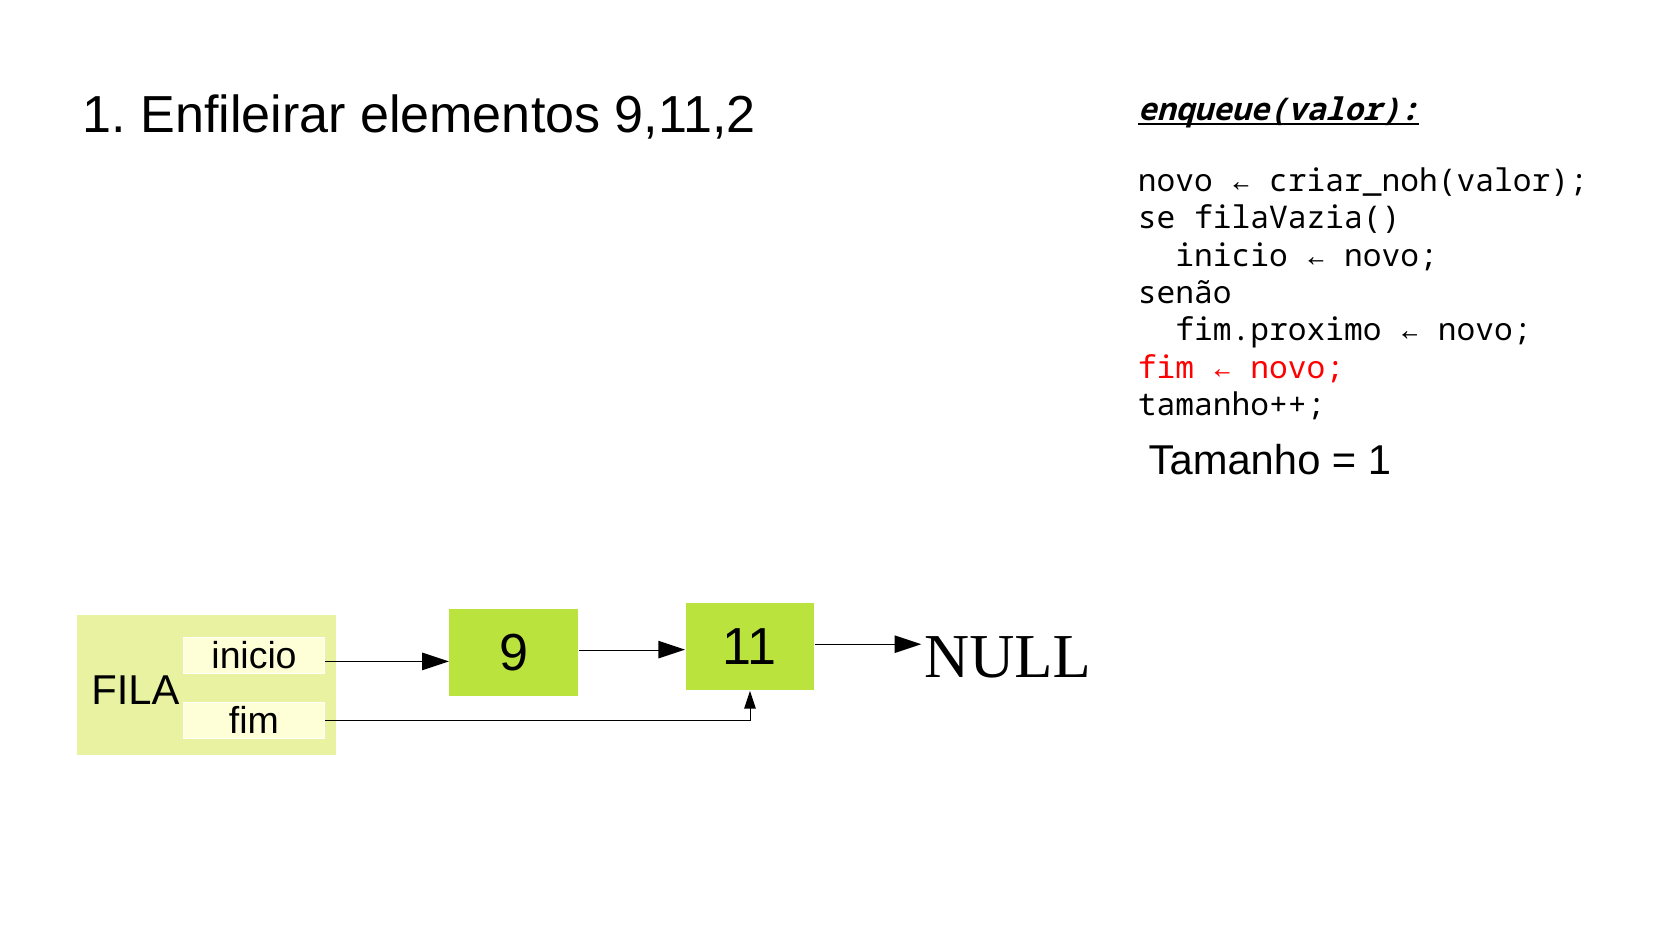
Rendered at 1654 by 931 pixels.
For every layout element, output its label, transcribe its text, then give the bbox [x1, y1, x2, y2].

text_box [195, 662, 337, 720]
text_box 11 [685, 602, 815, 691]
text_box 9 [448, 608, 579, 697]
text_box enqueue(valor): novo ← criar_noh(valor); se filaVazia() inicio ← novo; senão fim.proximo ← novo; fim ← novo; tamanho++; [1123, 81, 1613, 430]
text_box [76, 721, 337, 756]
text_box inicio [183, 637, 325, 674]
text_box FILA [76, 659, 195, 721]
text_box [76, 614, 337, 661]
text_box NULL [909, 614, 1111, 692]
text_box fim [183, 702, 325, 739]
title 1. Enfileirar elementos 9,11,2 [82, 37, 1571, 193]
text_box Tamanho = 1 [1133, 430, 1418, 491]
